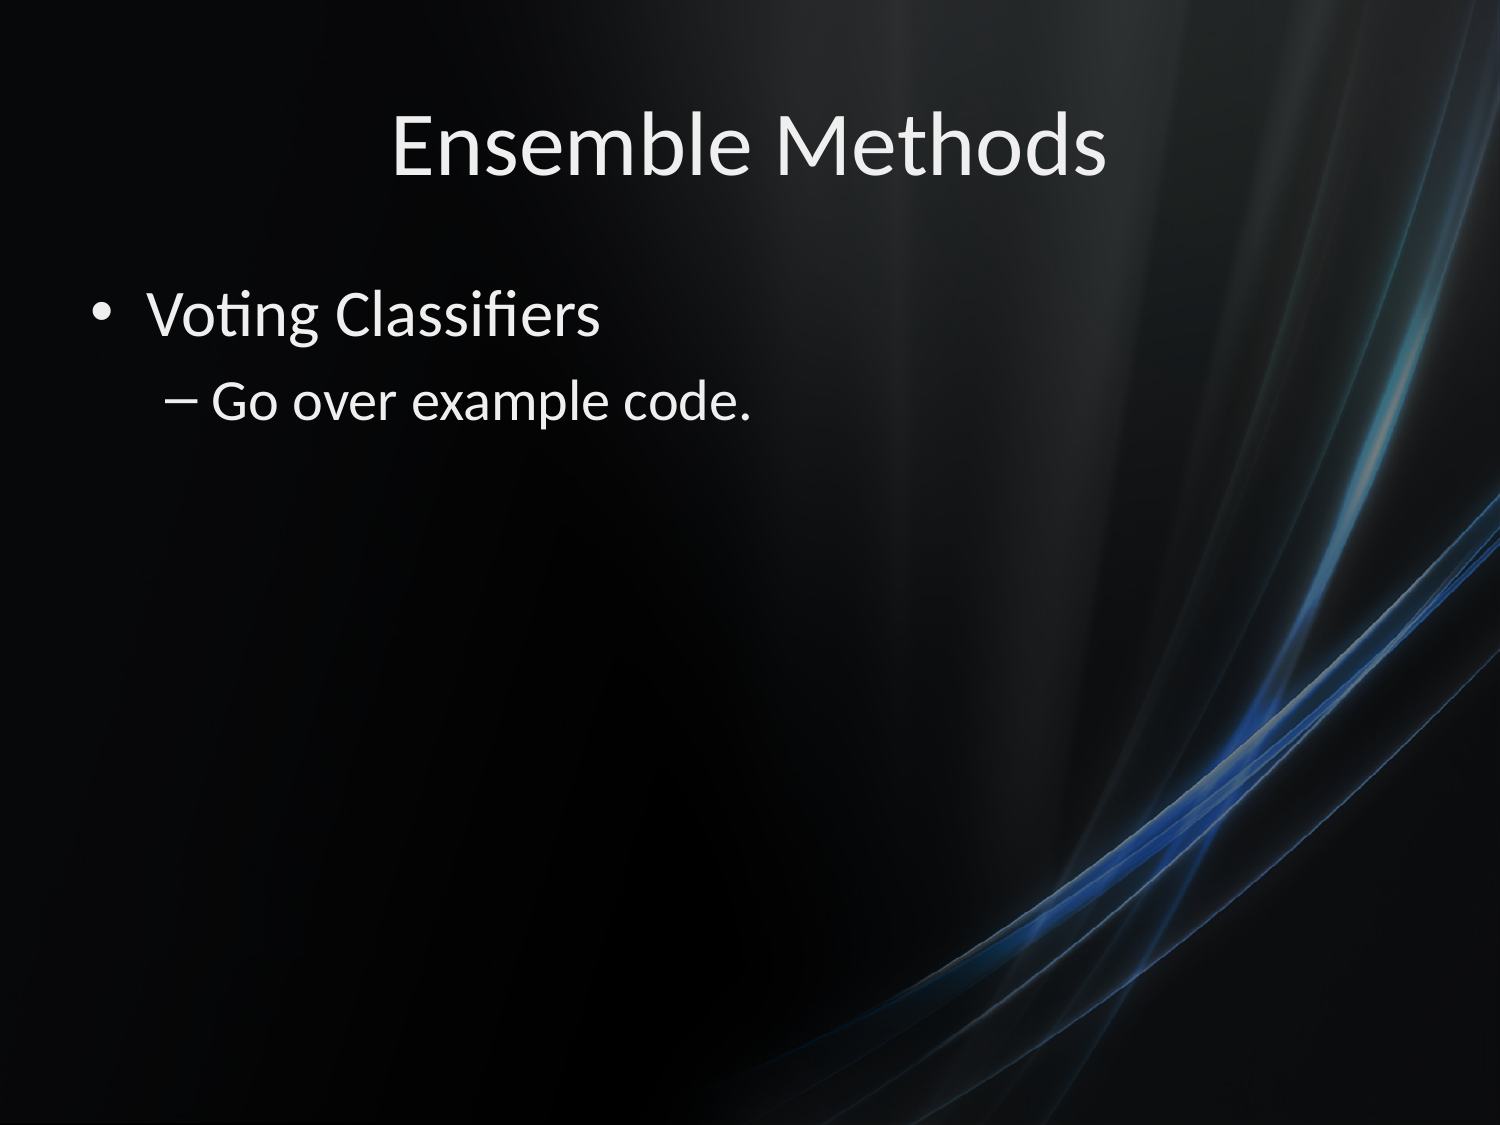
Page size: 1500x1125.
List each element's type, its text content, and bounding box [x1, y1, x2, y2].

picture [0, 0, 1500, 1125]
title Ensemble Methods [75, 45, 1425, 233]
list Voting Classifiers Go over example code. [75, 262, 1425, 1005]
